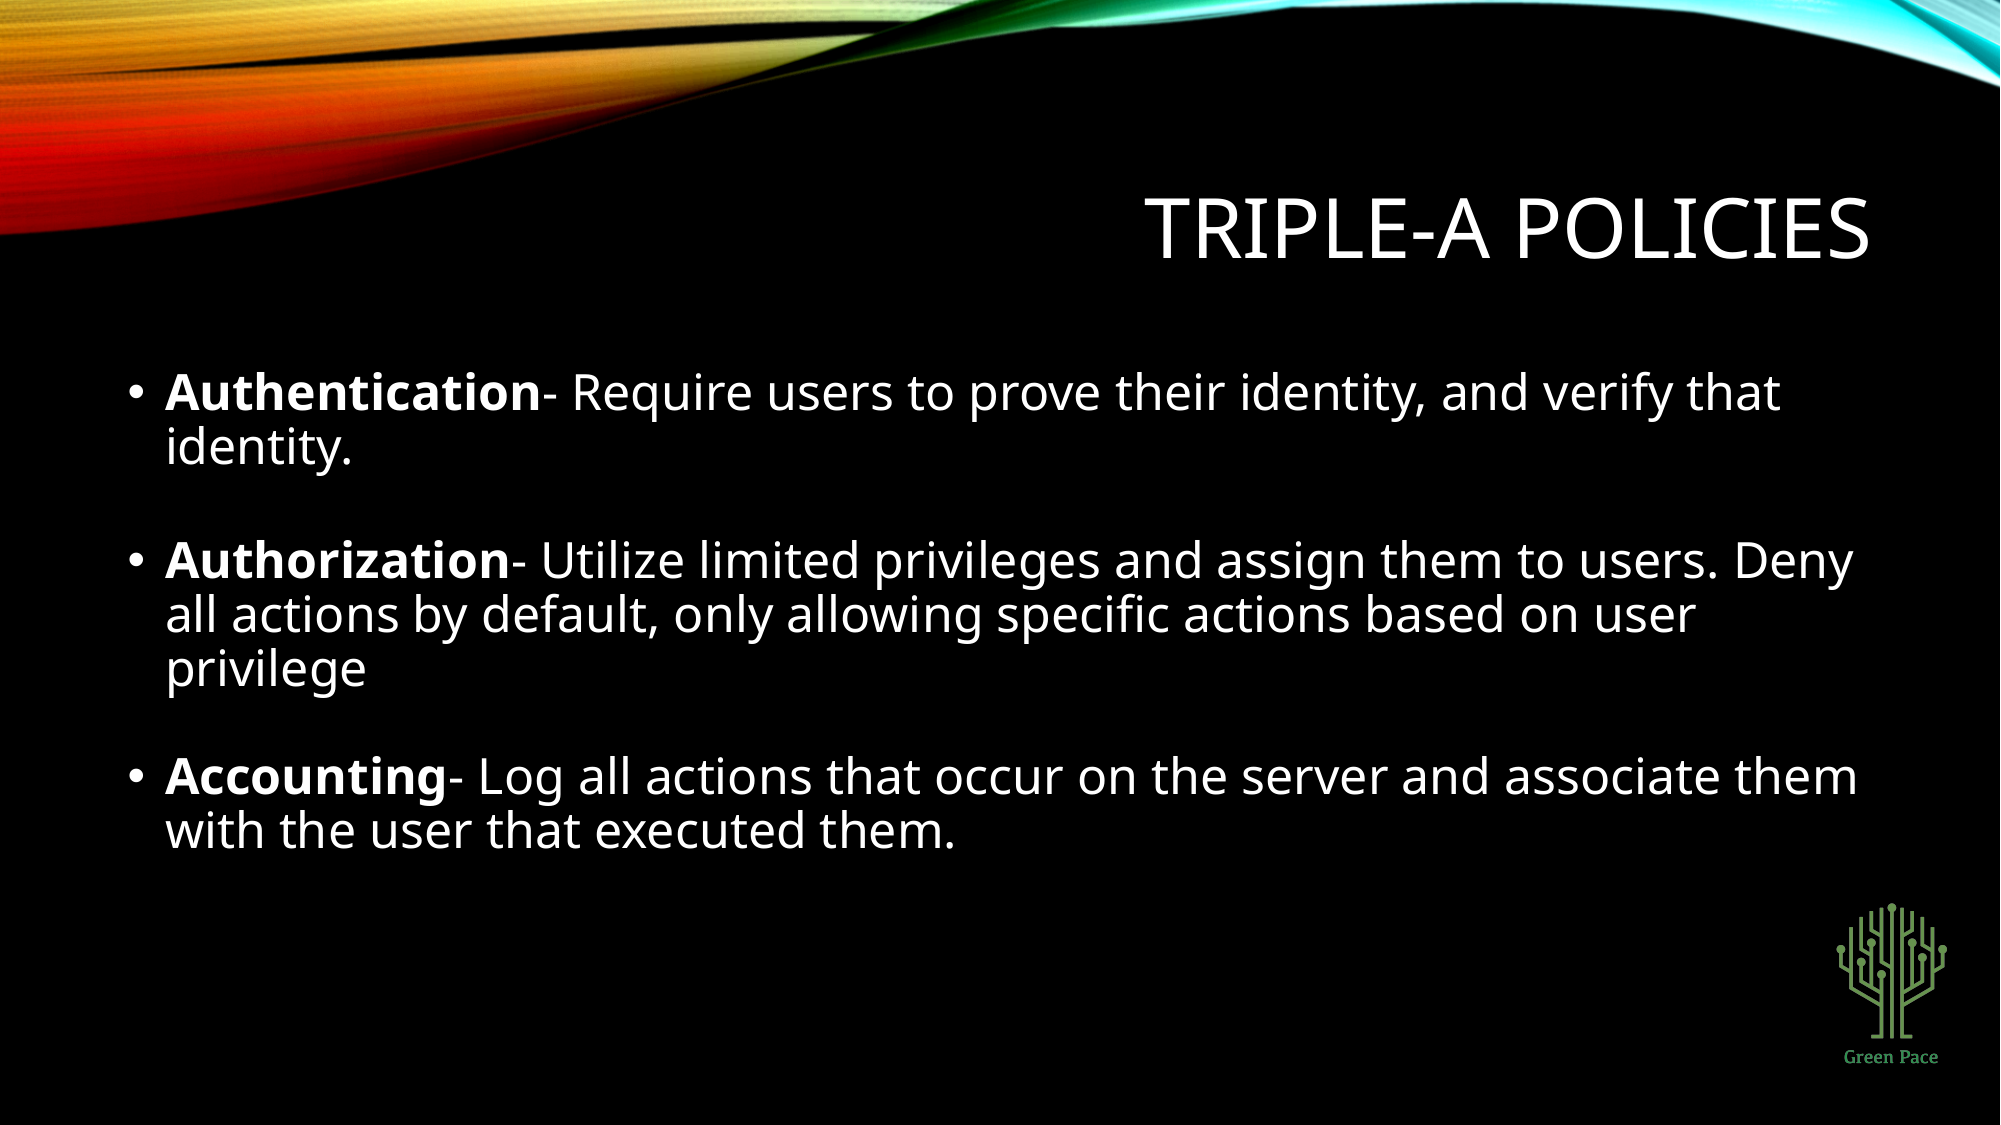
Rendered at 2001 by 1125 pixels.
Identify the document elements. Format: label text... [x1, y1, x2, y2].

picture [0, 0, 2000, 237]
list Authentication- Require users to prove their identity, and verify that identity. Authorization- Utilize limited privileges and assign them to users. Deny all actions by default, only allowing specific actions based on user privilege Accounting- Log all actions that occur on the server and associate them with the user that executed them. [112, 360, 1888, 1021]
picture [1818, 892, 1964, 1081]
title TRIPLE-A POLICIES [474, 125, 1888, 338]
